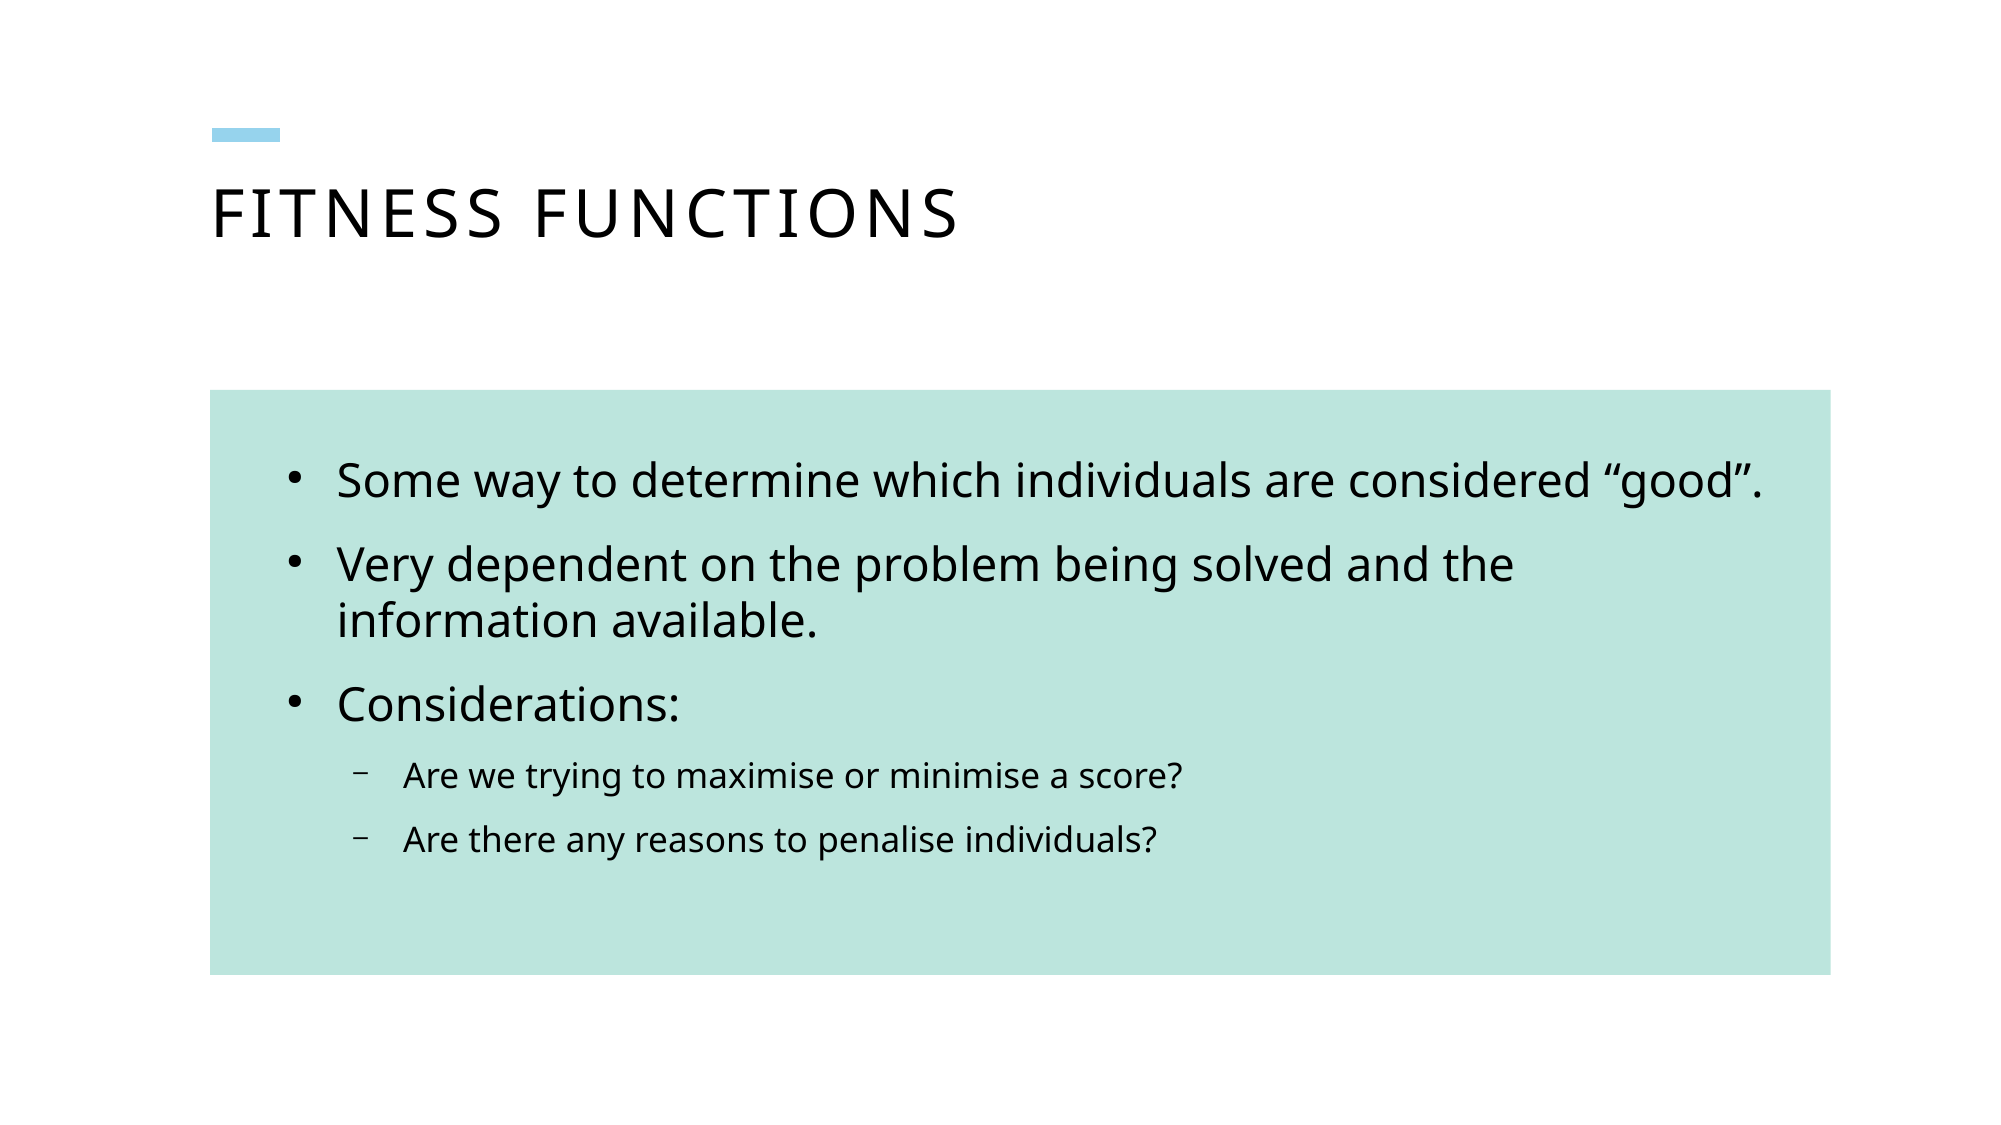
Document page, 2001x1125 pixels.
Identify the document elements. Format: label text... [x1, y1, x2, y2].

list Some way to determine which individuals are considered “good”. Very dependent on the problem being solved and the information available. Considerations: Are we trying to maximise or minimise a score? Are there any reasons to penalise individuals? [210, 389, 1831, 975]
title Fitness Functions [210, 179, 1822, 330]
